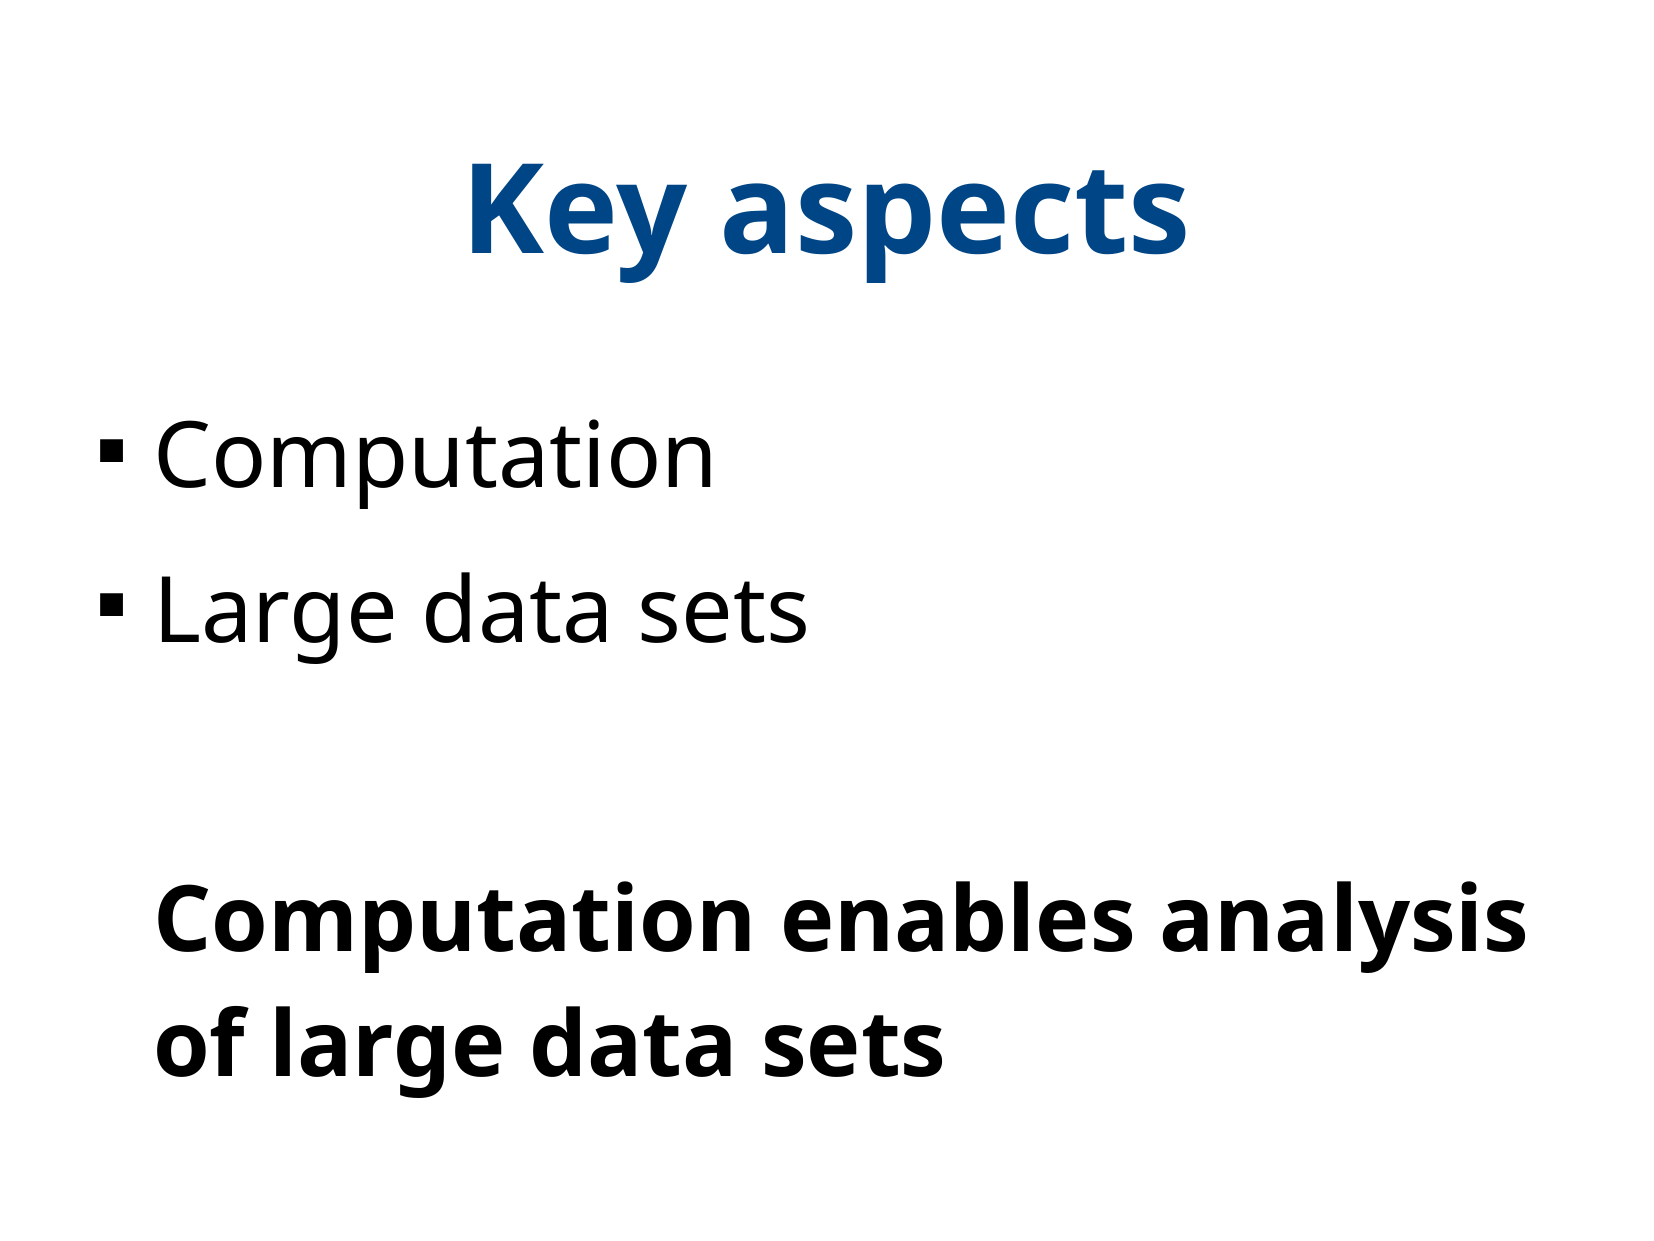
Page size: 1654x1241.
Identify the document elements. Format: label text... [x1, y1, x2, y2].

list Computation Large data sets Computation enables analysis of large data sets [82, 389, 1538, 1110]
title Key aspects [82, 49, 1571, 360]
